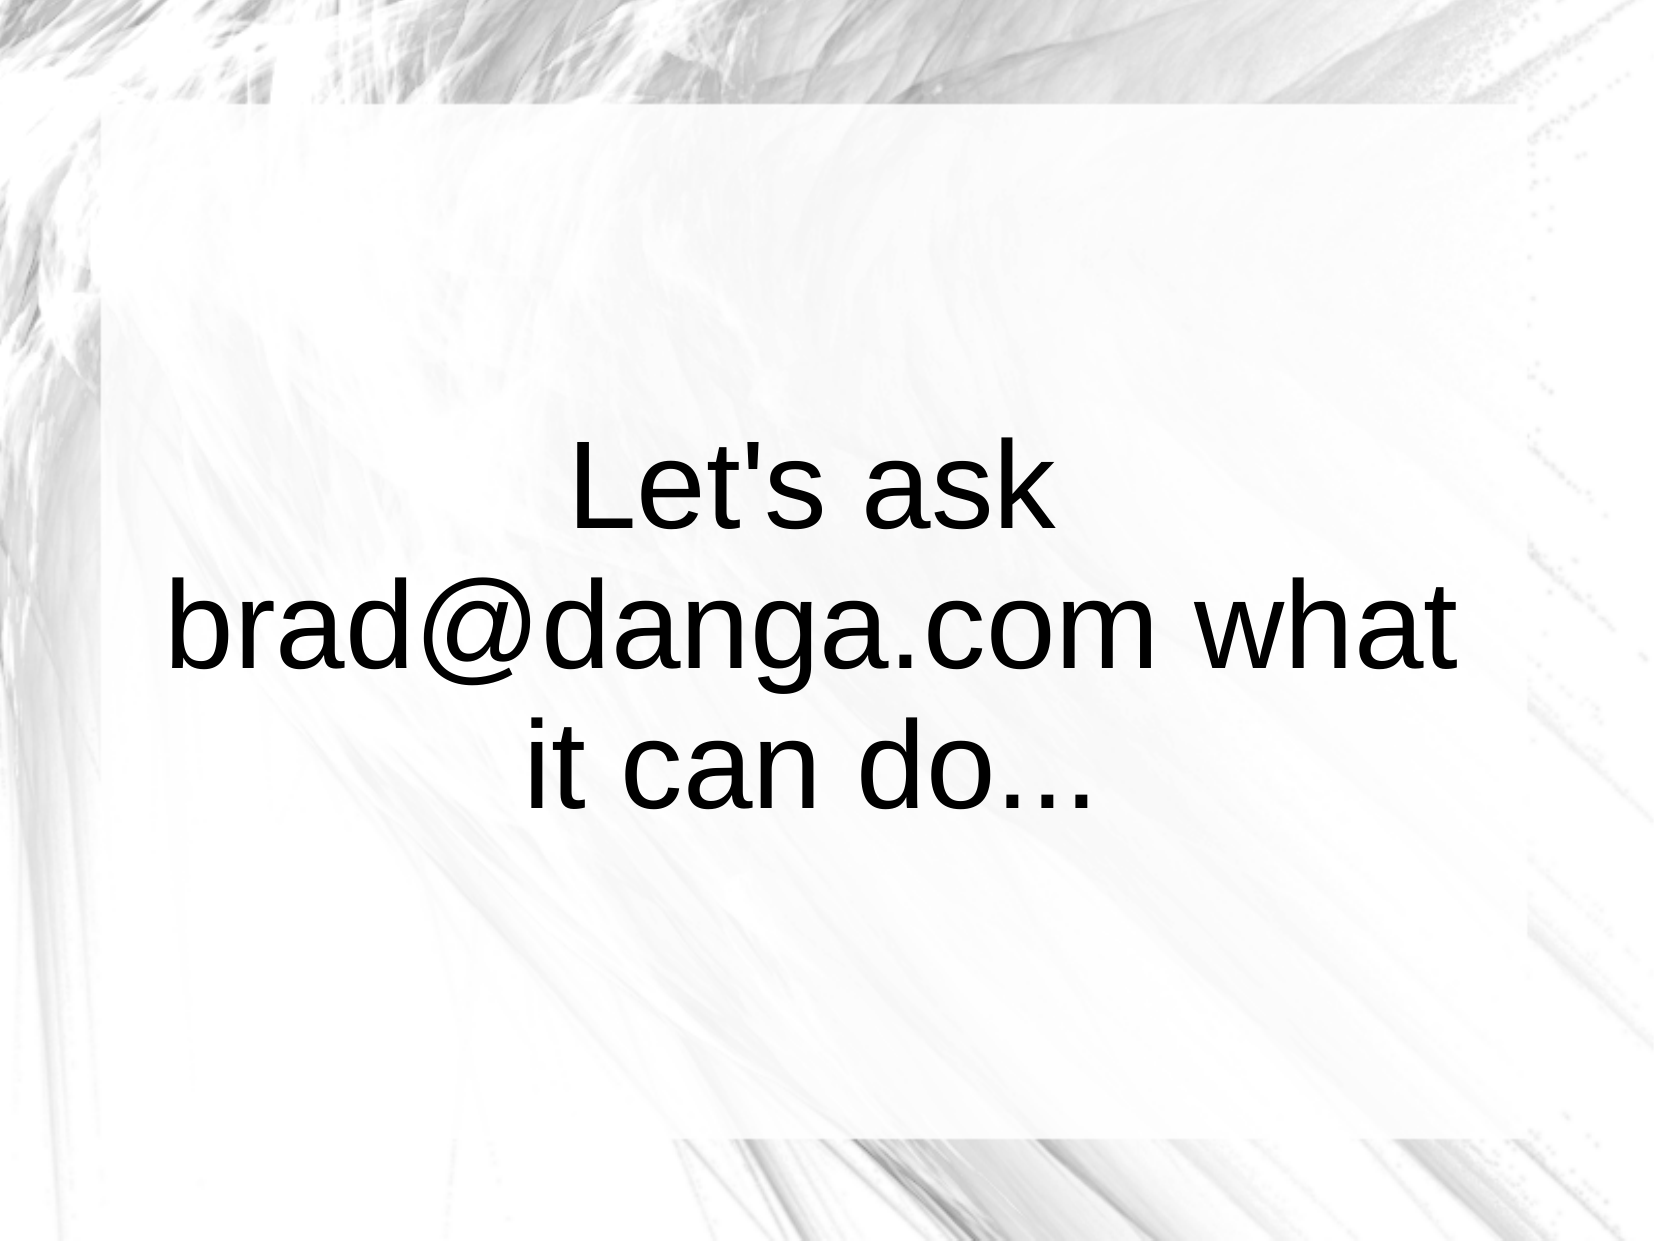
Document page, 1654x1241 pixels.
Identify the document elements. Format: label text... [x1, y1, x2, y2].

subtitle Let's ask brad@danga.com what it can do... [118, 112, 1506, 1139]
picture [0, 0, 1654, 1241]
